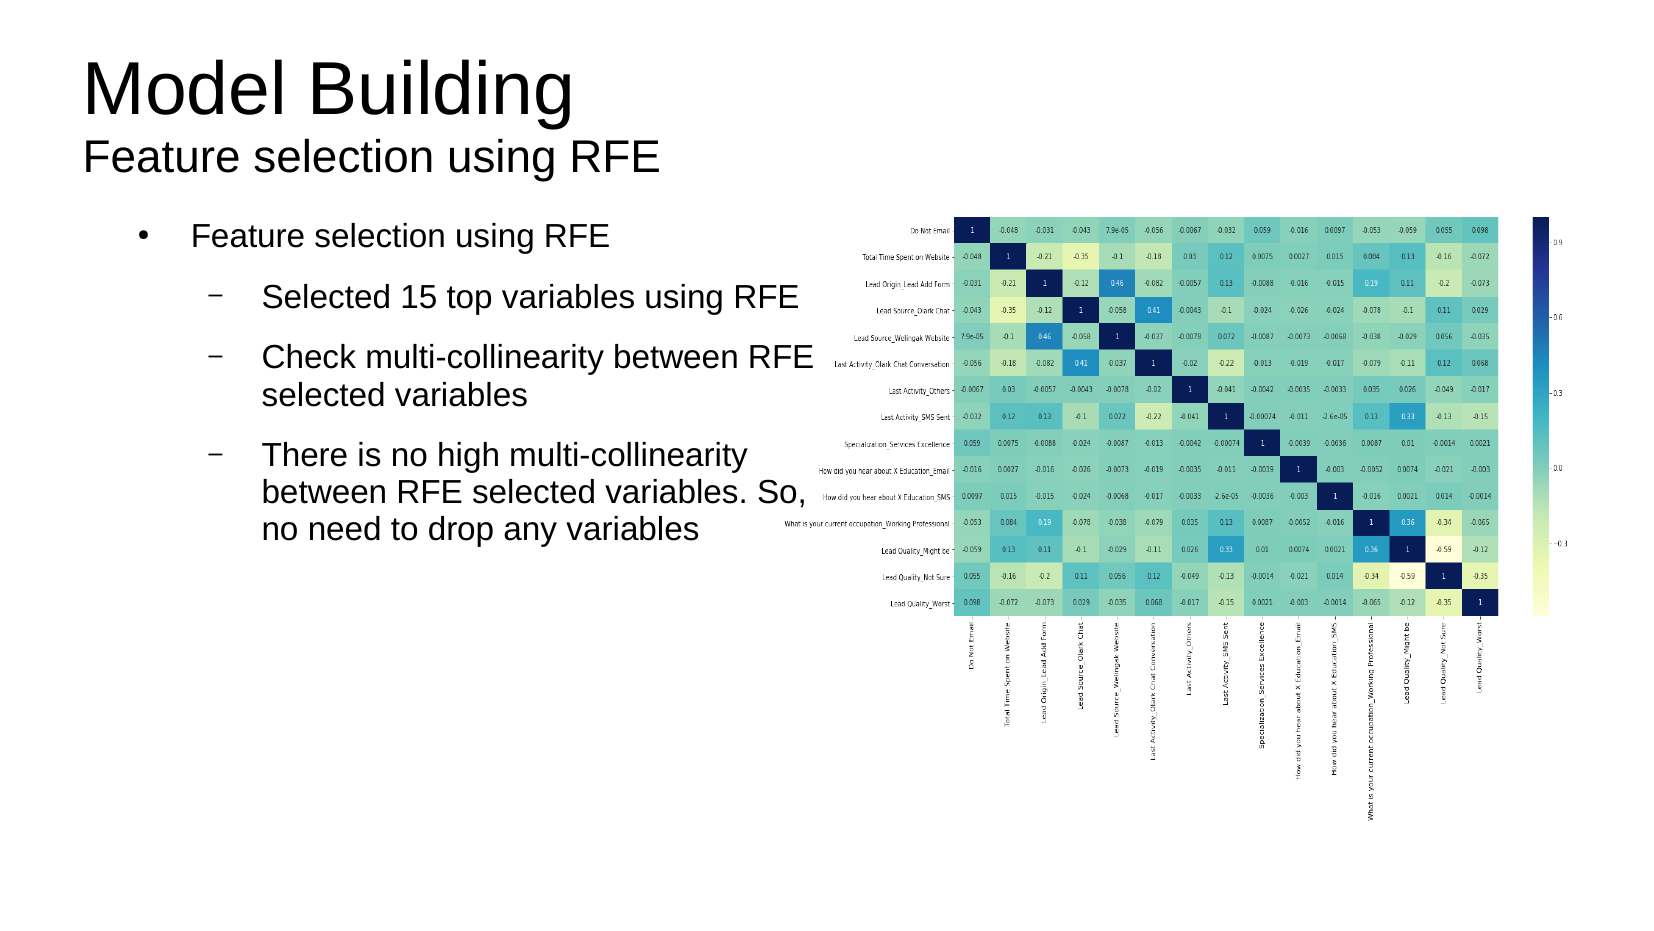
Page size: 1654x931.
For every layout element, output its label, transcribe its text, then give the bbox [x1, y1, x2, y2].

list Feature selection using RFE Selected 15 top variables using RFE Check multi-collinearity between RFE selected variables There is no high multi-collinearity between RFE selected variables. So, no need to drop any variables [120, 217, 780, 758]
picture [780, 209, 1572, 826]
title Model Building Feature selection using RFE [82, 37, 1571, 193]
